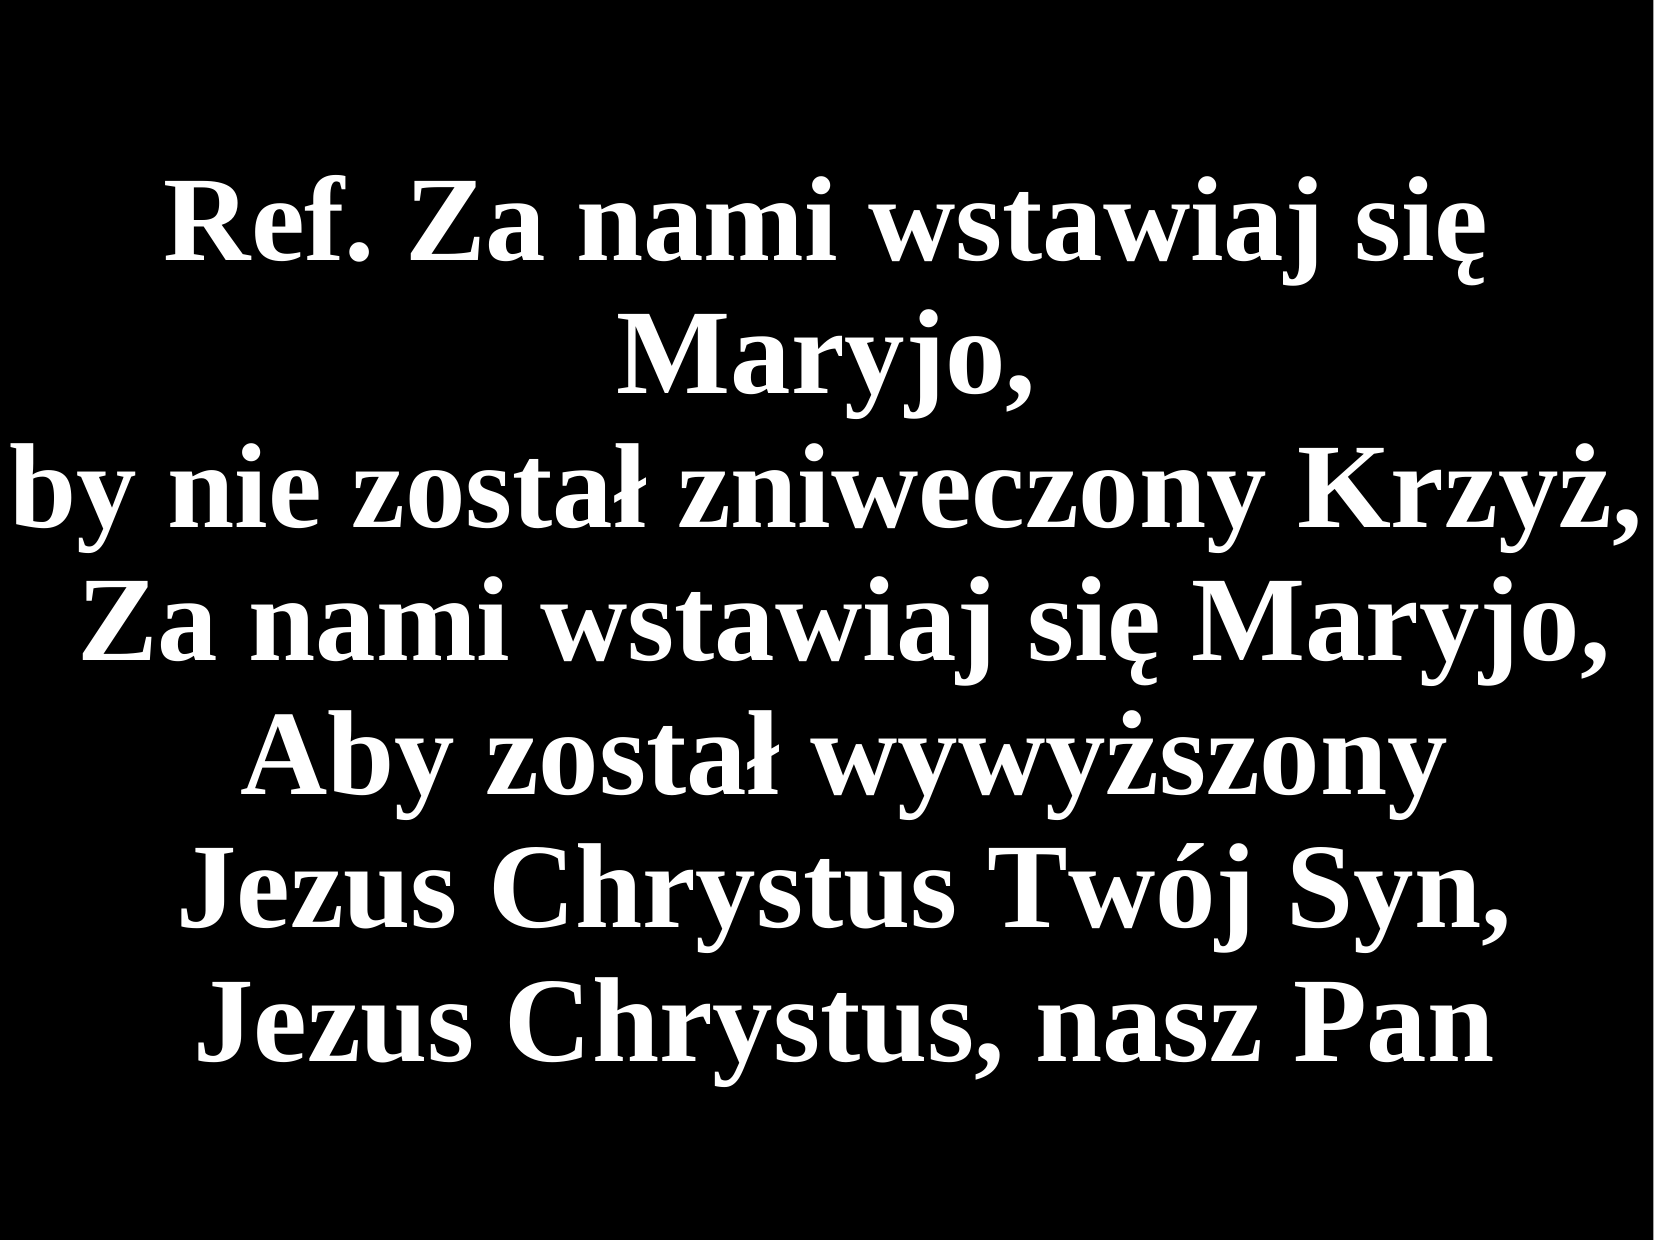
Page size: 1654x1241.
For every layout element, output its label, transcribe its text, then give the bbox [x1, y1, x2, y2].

subtitle Ref. Za nami wstawiaj się Maryjo, by nie został zniweczony Krzyż, Za nami wstawiaj się Maryjo, Aby został wywyższony Jezus Chrystus Twój Syn, Jezus Chrystus, nasz Pan [0, 0, 1654, 1241]
